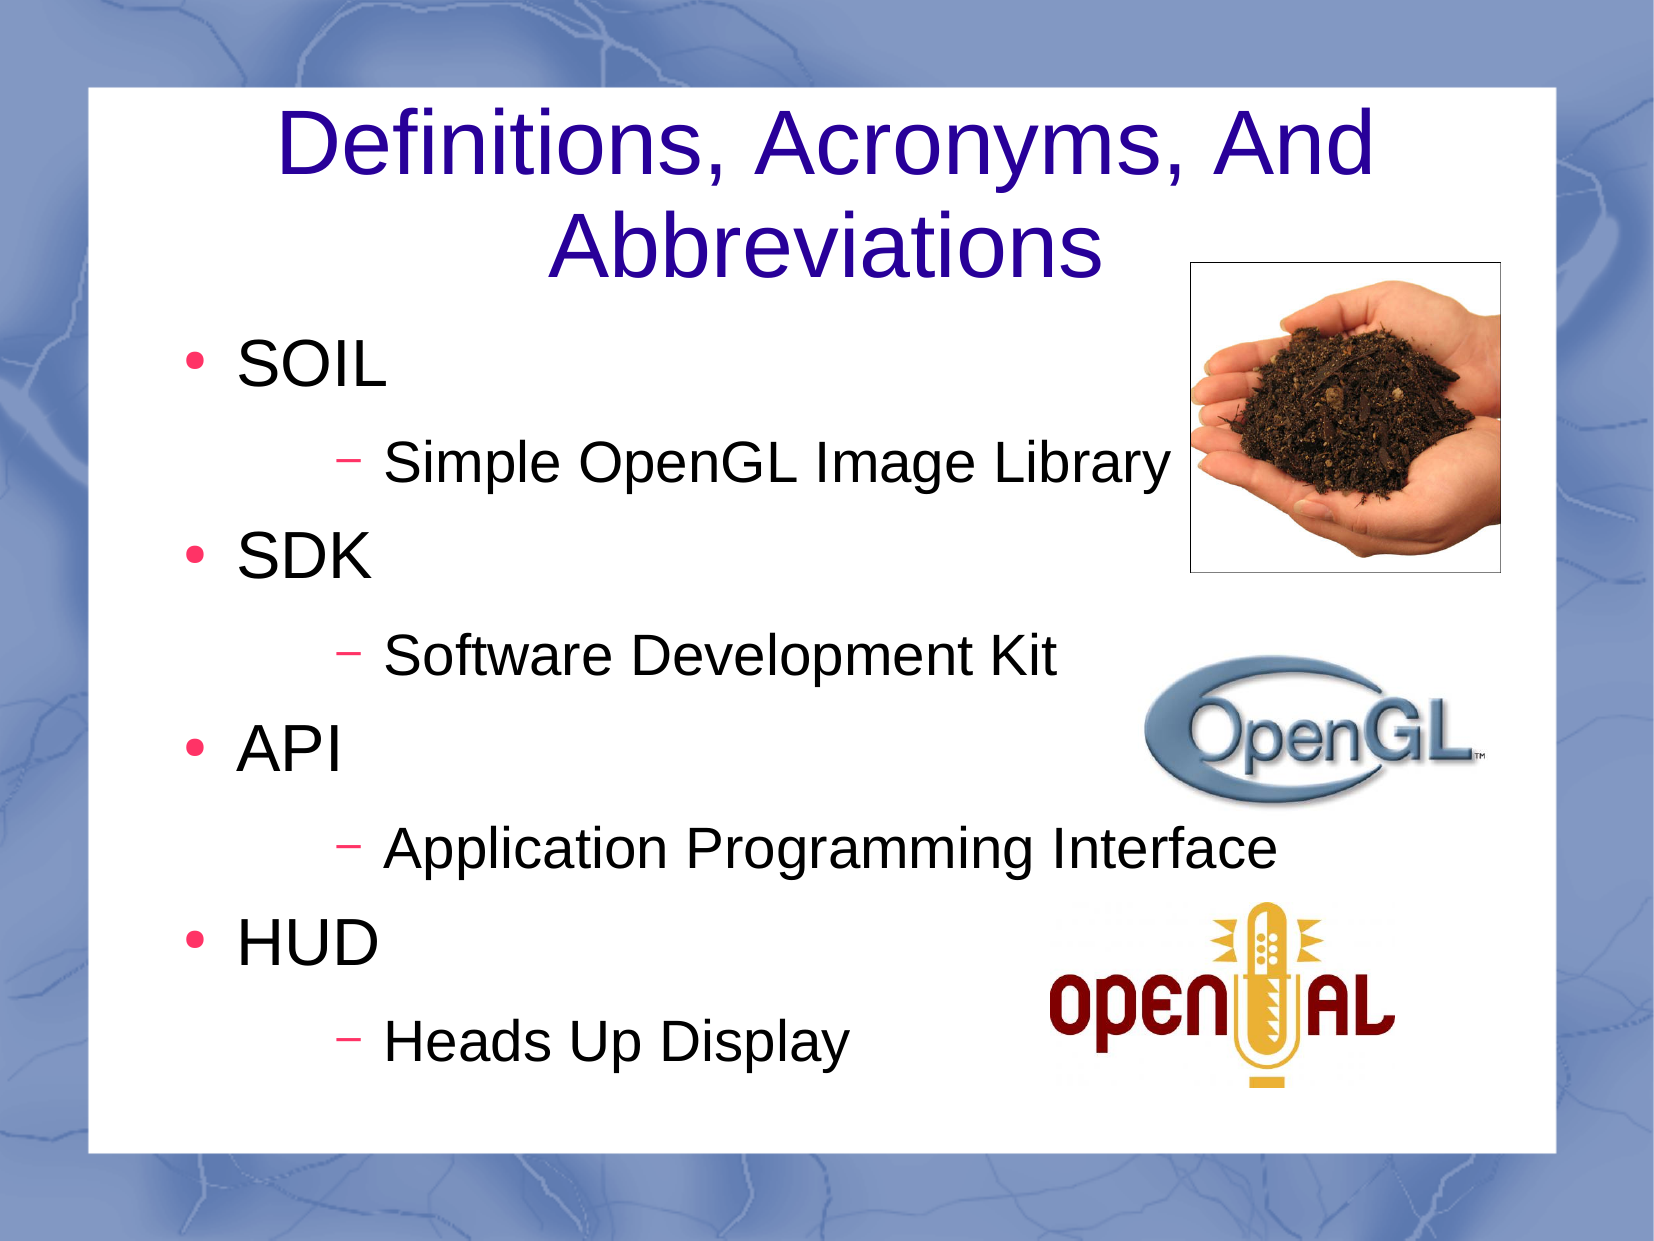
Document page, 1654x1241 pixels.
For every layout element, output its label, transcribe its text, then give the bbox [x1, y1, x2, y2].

picture [0, 0, 1654, 1241]
title Definitions, Acronyms, And Abbreviations [118, 91, 1536, 297]
list SOIL Simple OpenGL Image Library SDK Software Development Kit API Application Programming Interface HUD Heads Up Display [147, 325, 1506, 1073]
